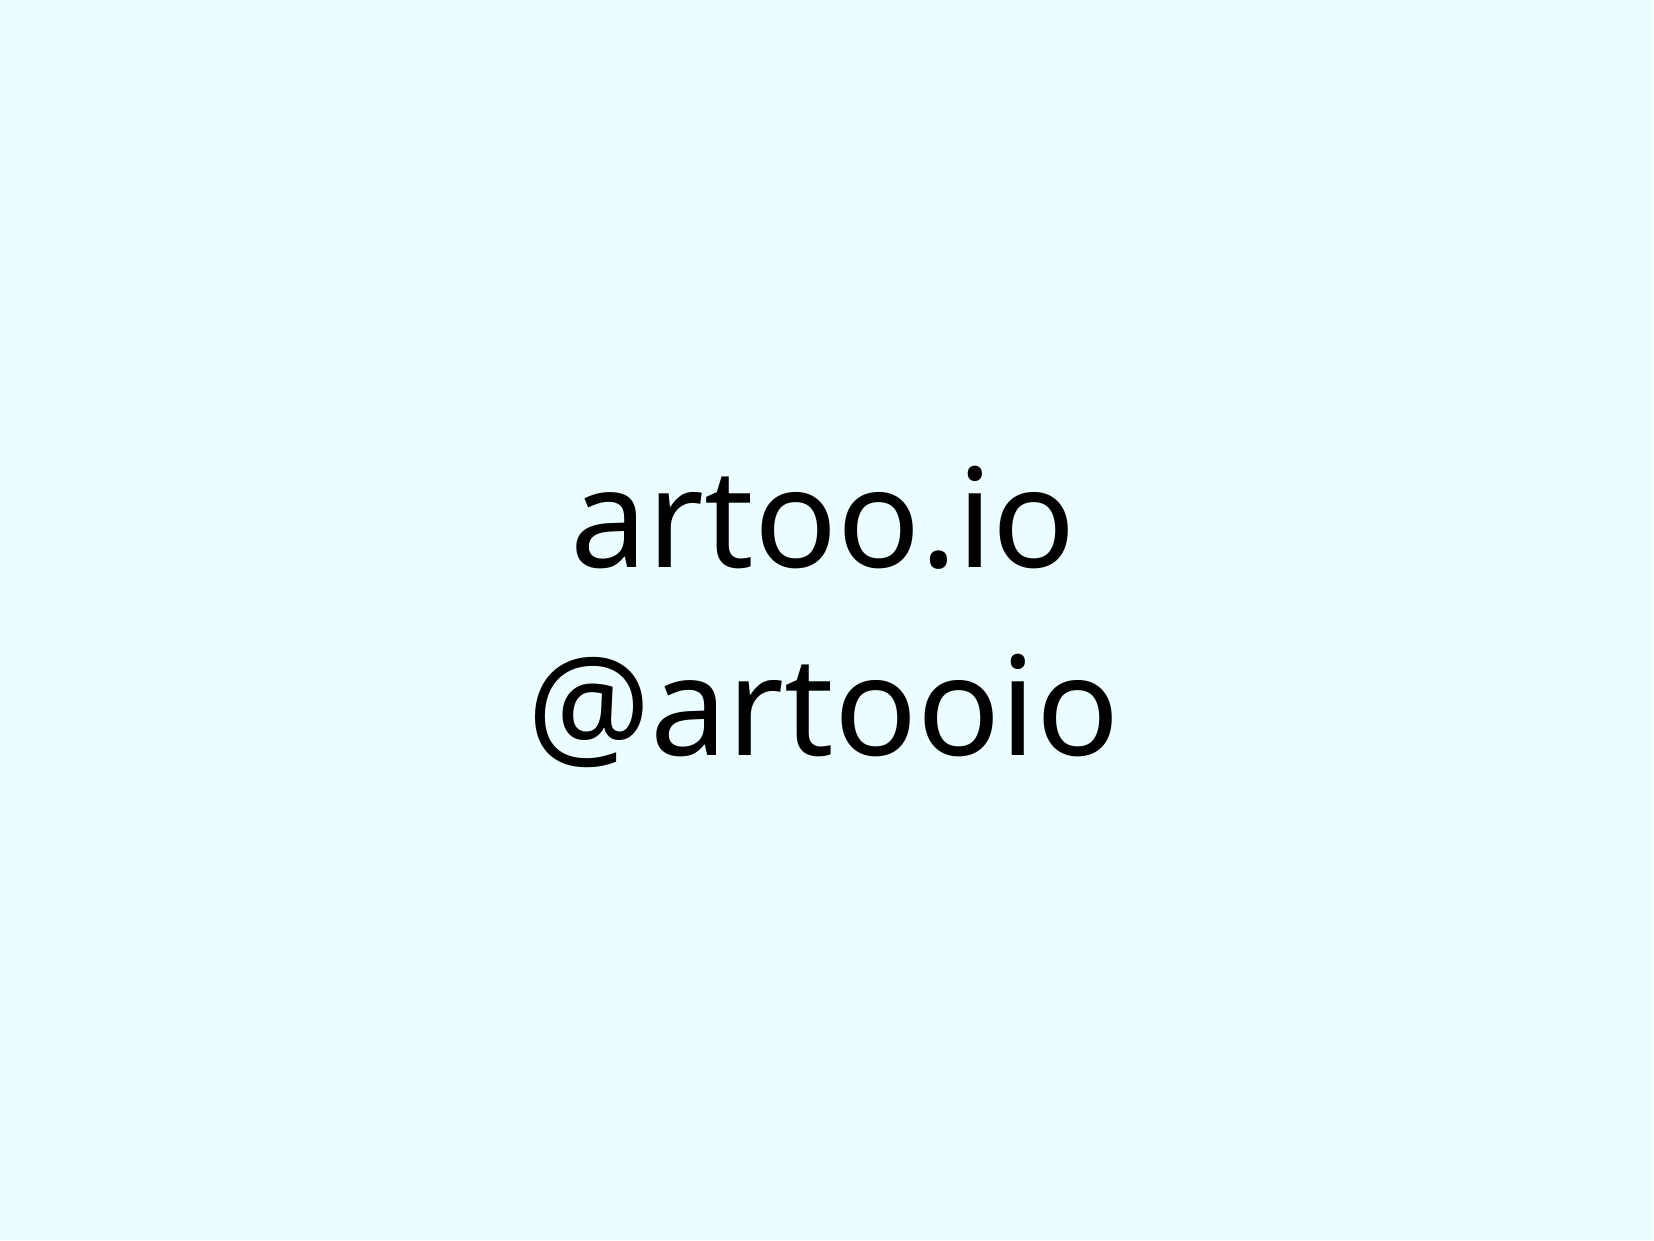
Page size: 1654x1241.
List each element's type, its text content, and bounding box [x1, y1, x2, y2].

text_box artoo.io @artooio [79, 0, 1568, 1229]
